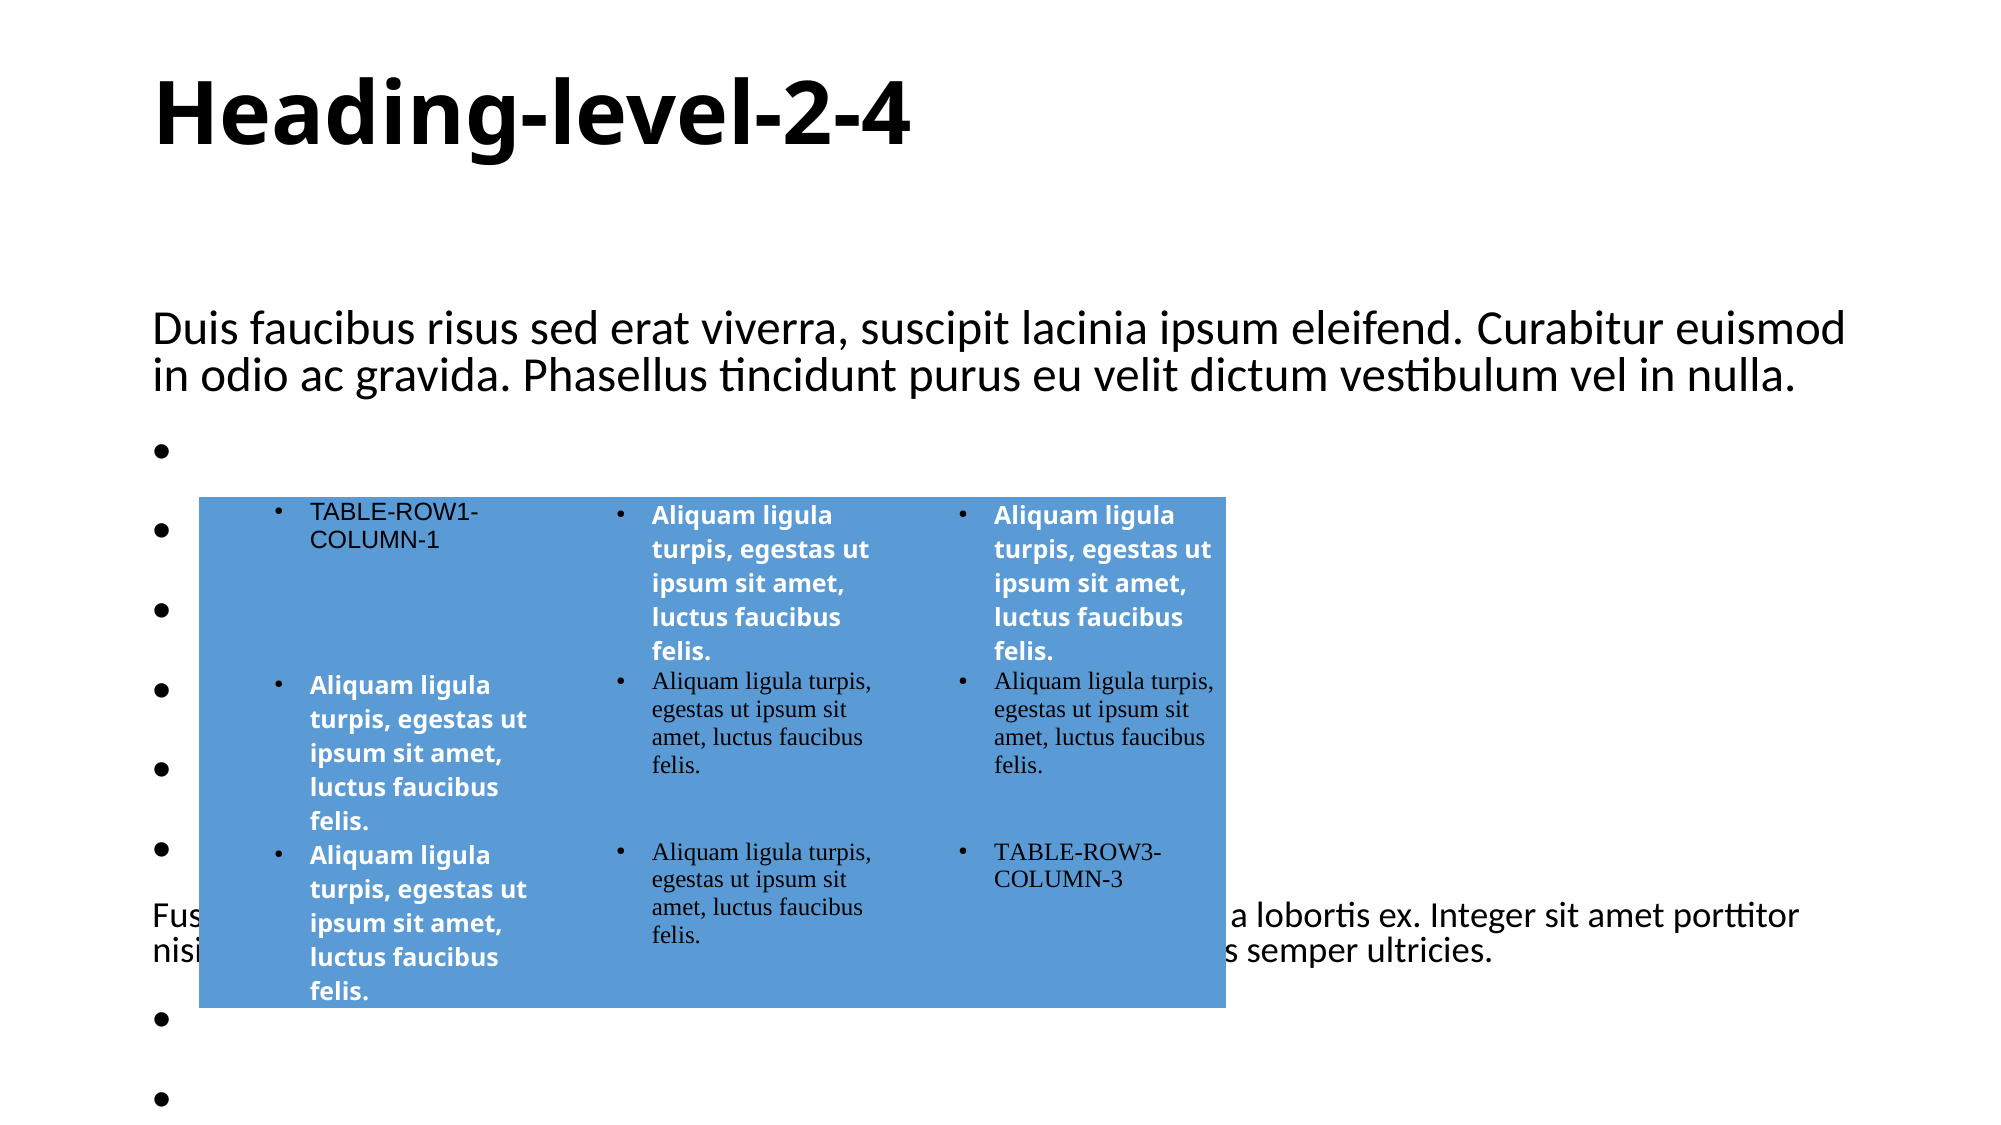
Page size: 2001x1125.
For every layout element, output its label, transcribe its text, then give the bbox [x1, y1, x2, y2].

table_cell Aliquam ligula turpis, egestas ut ipsum sit amet, luctus faucibus felis. [199, 668, 541, 838]
table_cell Aliquam ligula turpis, egestas ut ipsum sit amet, luctus faucibus felis. [541, 838, 884, 1008]
list Duis faucibus risus sed erat viverra, suscipit lacinia ipsum eleifend. Curabitur euismod in odio ac gravida. Phasellus tincidunt purus eu velit dictum vestibulum vel in nulla. Fusce vulputate mollis dolor, eu efficitur mauris aliquam dapibus. Donec a lobortis ex. Integer sit amet porttitor nisi. In dapibus libero sed semper tristique. Curabitur sed sapien ac purus semper ultricies. [137, 299, 1863, 1014]
table_header Aliquam ligula turpis, egestas ut ipsum sit amet, luctus faucibus felis. [884, 497, 1226, 668]
table_cell Aliquam ligula turpis, egestas ut ipsum sit amet, luctus faucibus felis. [199, 838, 541, 1008]
table_cell TABLE-ROW3-COLUMN-3 [884, 838, 1226, 1008]
table_header TABLE-ROW1-COLUMN-1 [199, 497, 541, 668]
title Heading-level-2-4 [137, 59, 1863, 278]
table_cell Aliquam ligula turpis, egestas ut ipsum sit amet, luctus faucibus felis. [541, 668, 884, 838]
table_header Aliquam ligula turpis, egestas ut ipsum sit amet, luctus faucibus felis. [541, 497, 884, 668]
table_cell Aliquam ligula turpis, egestas ut ipsum sit amet, luctus faucibus felis. [884, 668, 1226, 838]
